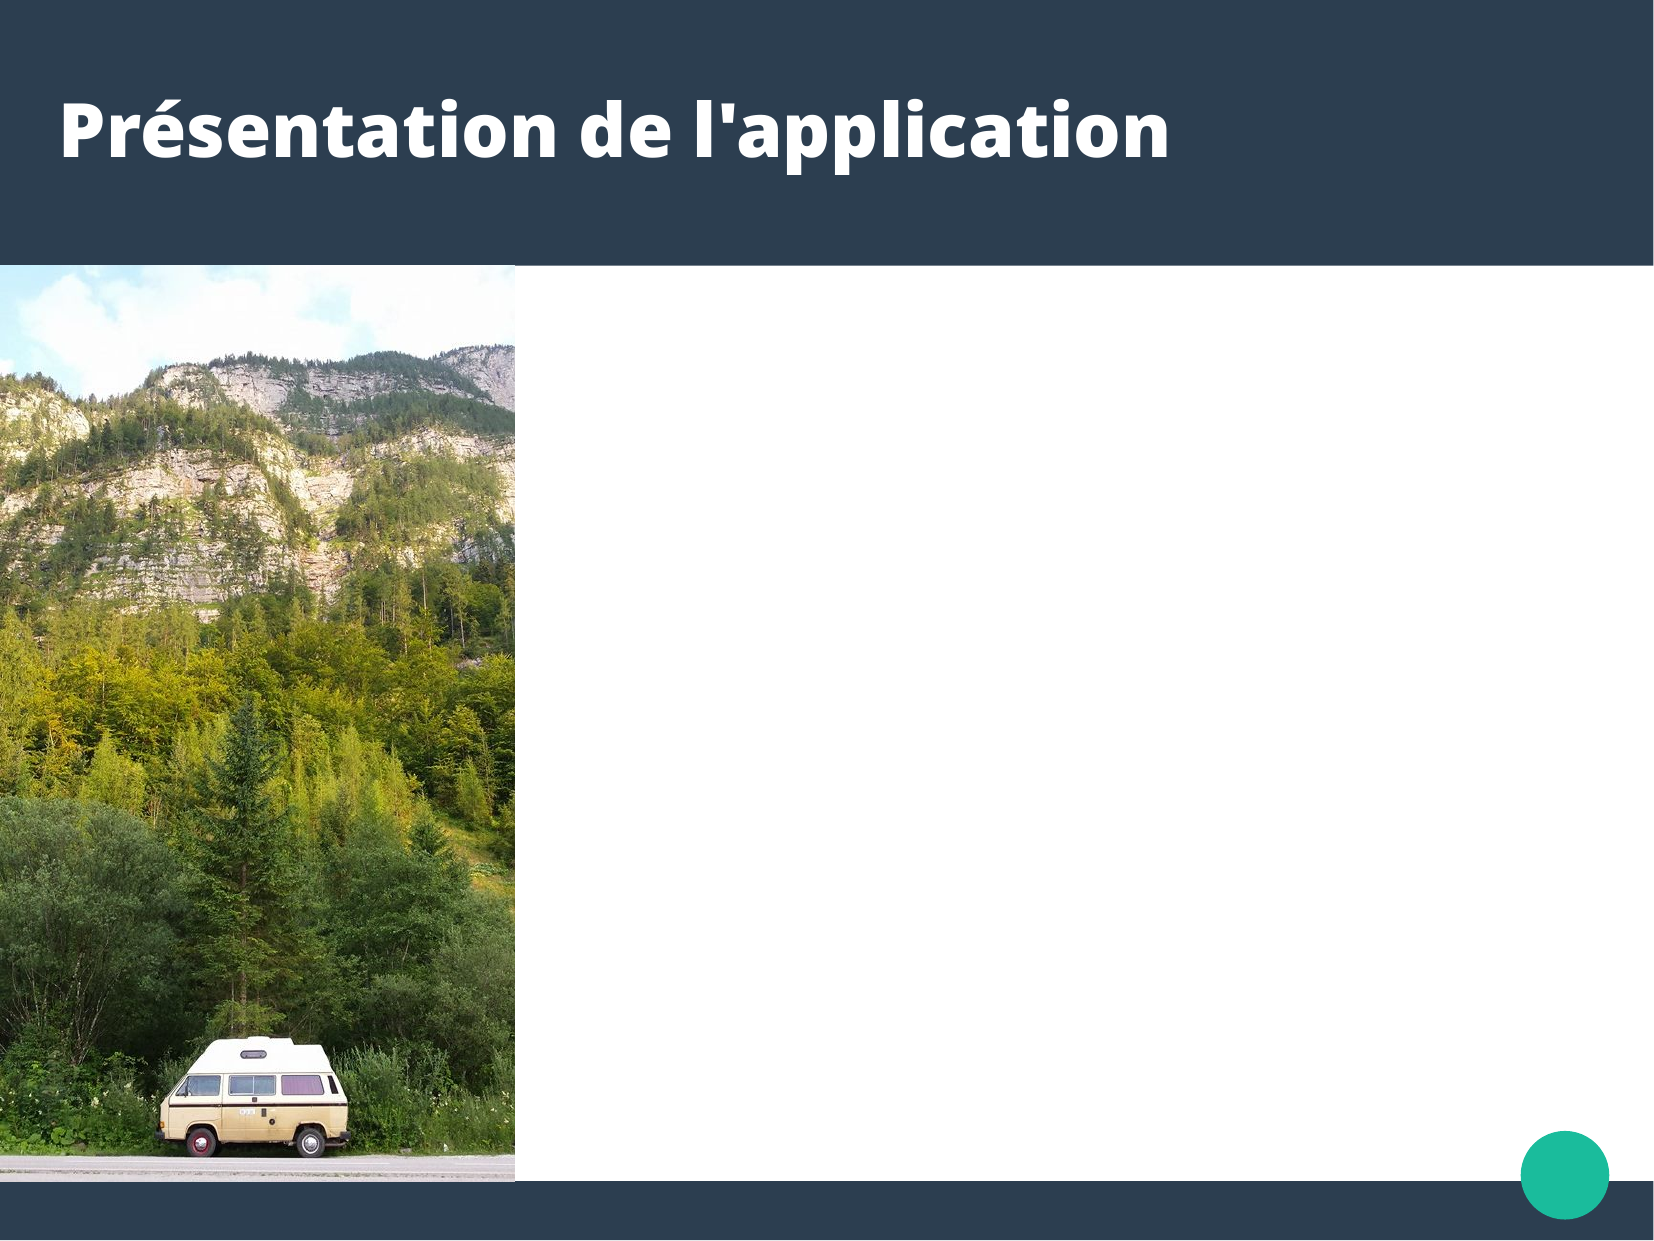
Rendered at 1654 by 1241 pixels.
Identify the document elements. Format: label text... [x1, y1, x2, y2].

picture [0, 265, 515, 1182]
title Présentation de l'application [59, 49, 1595, 207]
